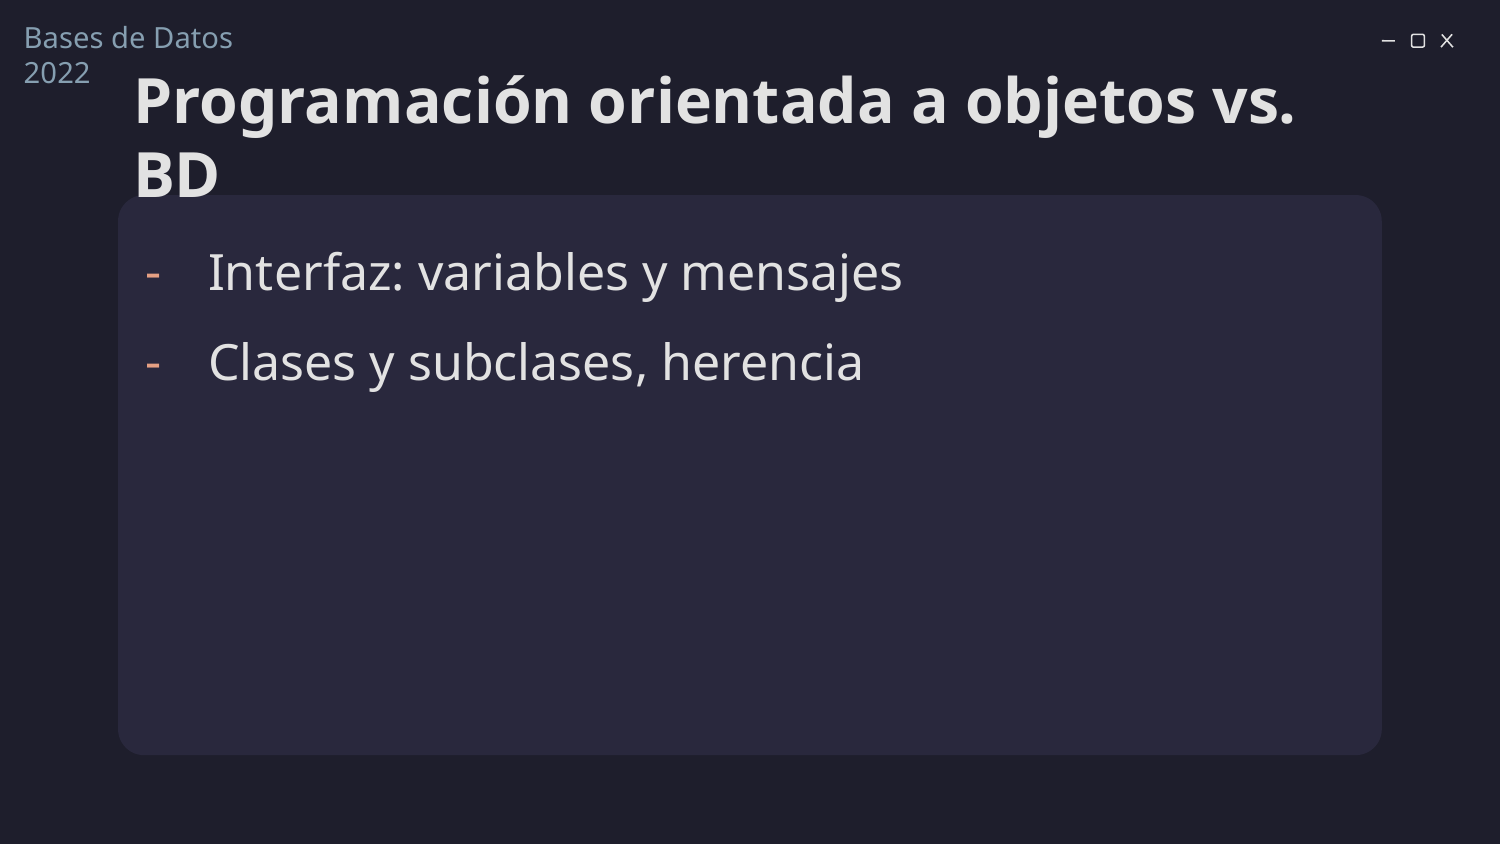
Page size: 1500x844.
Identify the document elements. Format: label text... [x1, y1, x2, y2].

title Programación orientada a objetos vs. BD [118, 88, 1382, 183]
list Interfaz: variables y mensajes Clases y subclases, herencia [118, 195, 1382, 750]
